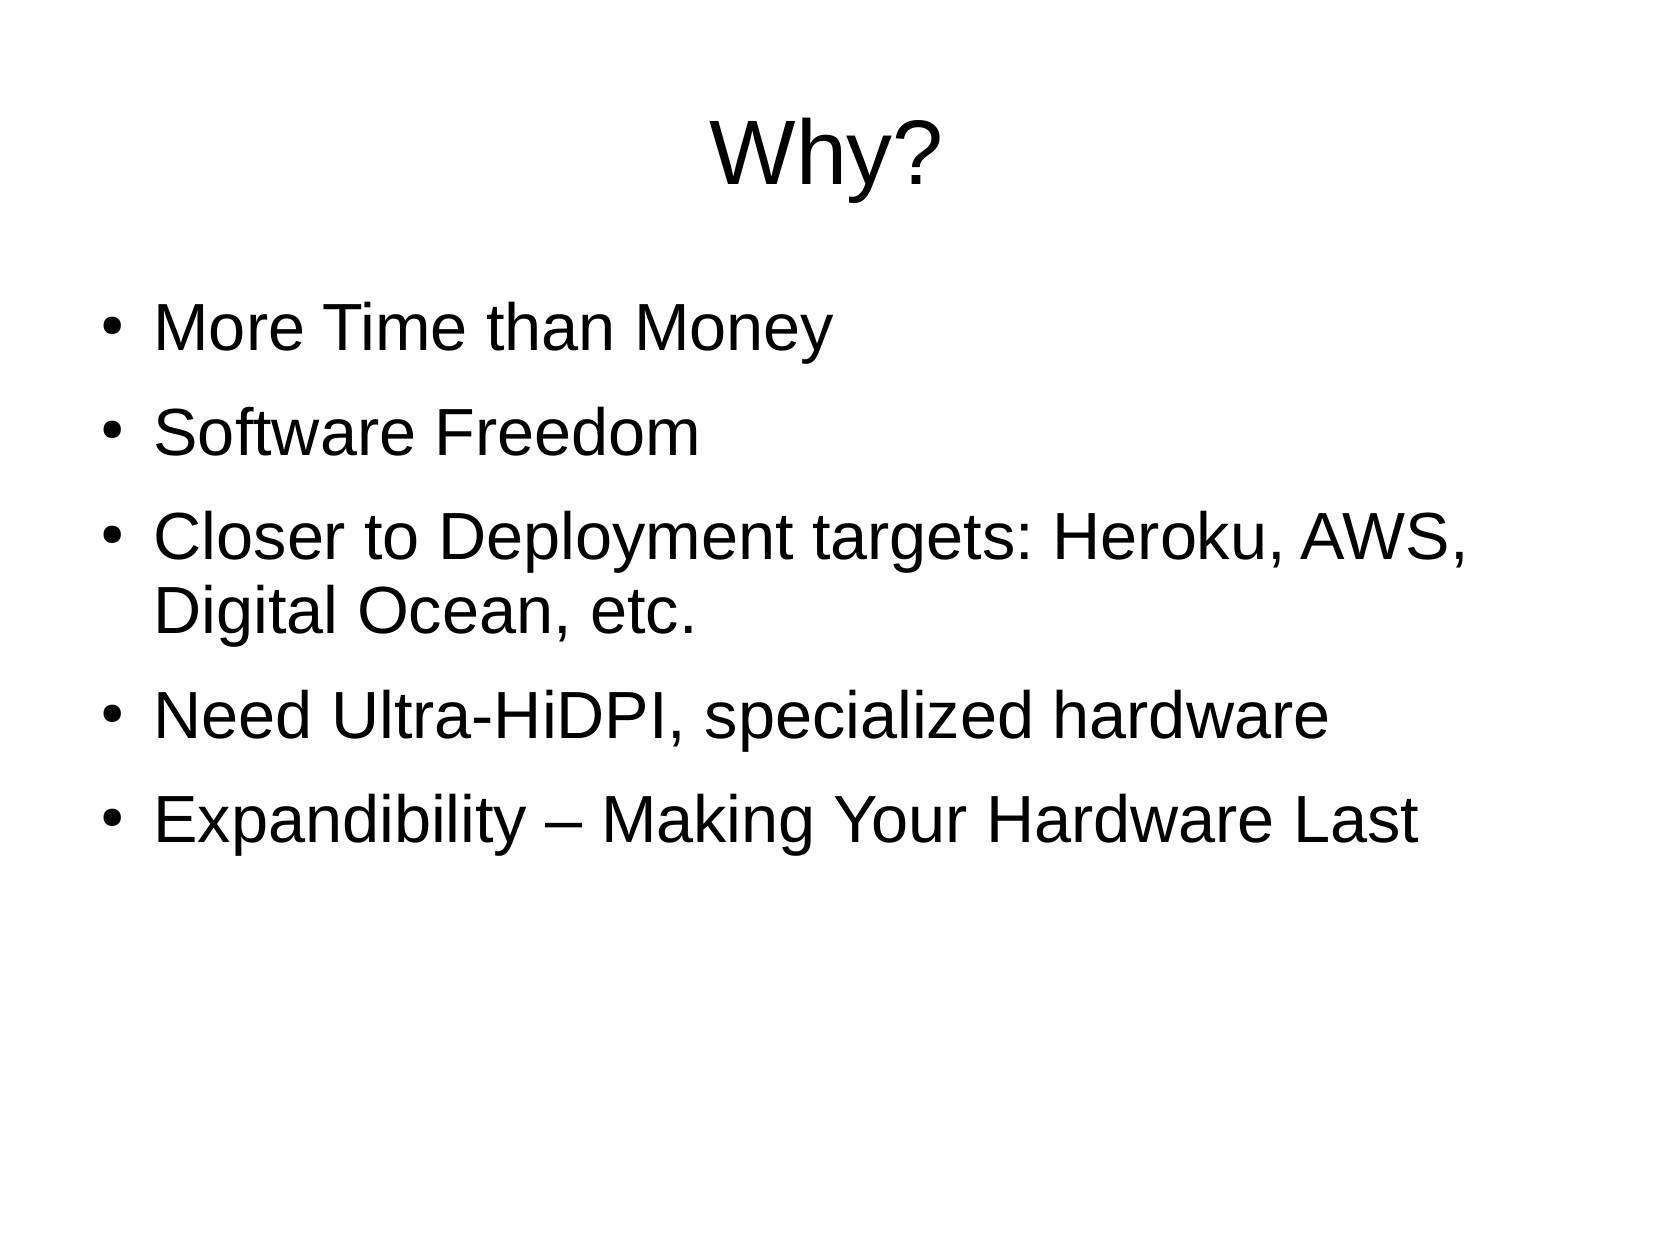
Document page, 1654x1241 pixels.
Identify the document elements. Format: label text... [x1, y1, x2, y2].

title Why? [82, 49, 1571, 257]
list More Time than Money Software Freedom Closer to Deployment targets: Heroku, AWS, Digital Ocean, etc. Need Ultra-HiDPI, specialized hardware Expandibility – Making Your Hardware Last [82, 290, 1571, 1010]
